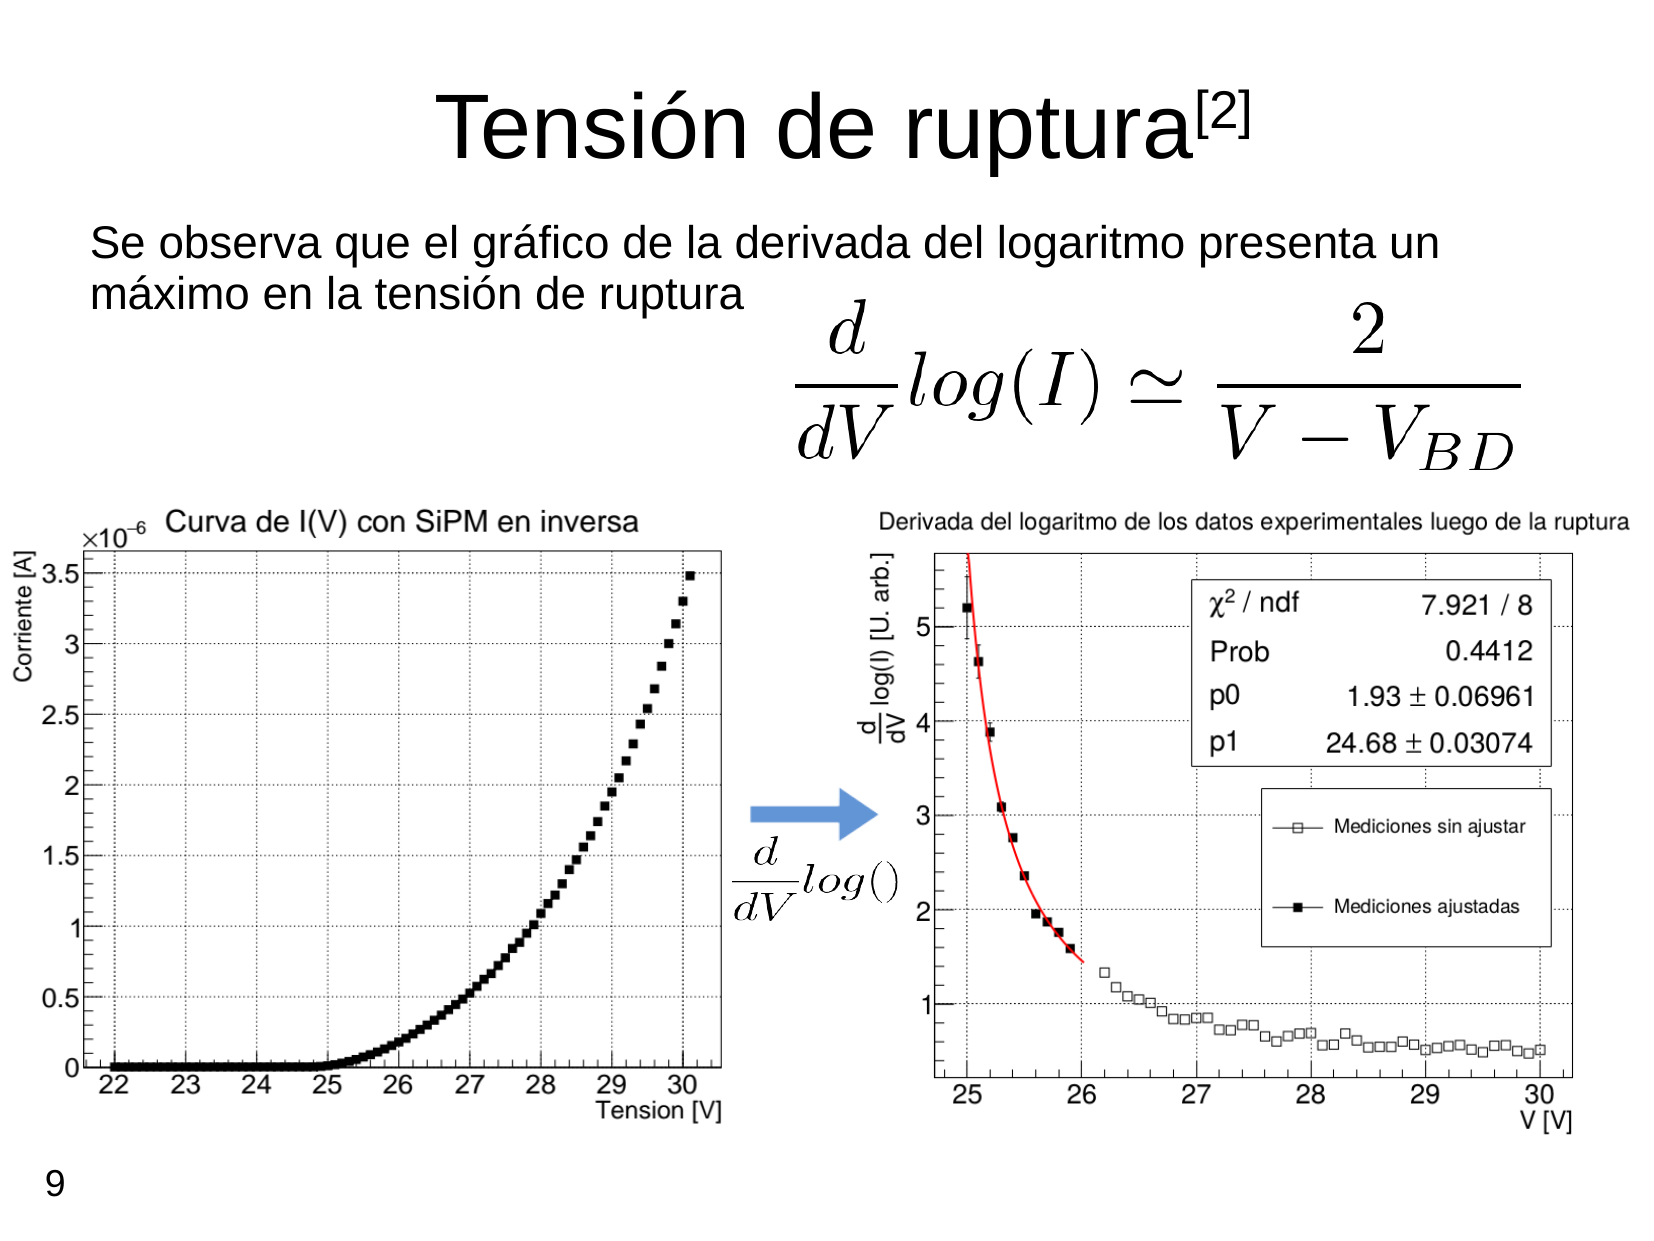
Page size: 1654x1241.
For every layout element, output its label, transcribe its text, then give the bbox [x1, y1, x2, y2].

text_box <number> [30, 1155, 689, 1216]
picture [4, 487, 1652, 1142]
text_box Se observa que el gráfico de la derivada del logaritmo presenta un máximo en la tensión de ruptura [75, 207, 1605, 470]
picture [795, 299, 1521, 470]
title Tensión de ruptura[2] [82, 21, 1570, 207]
